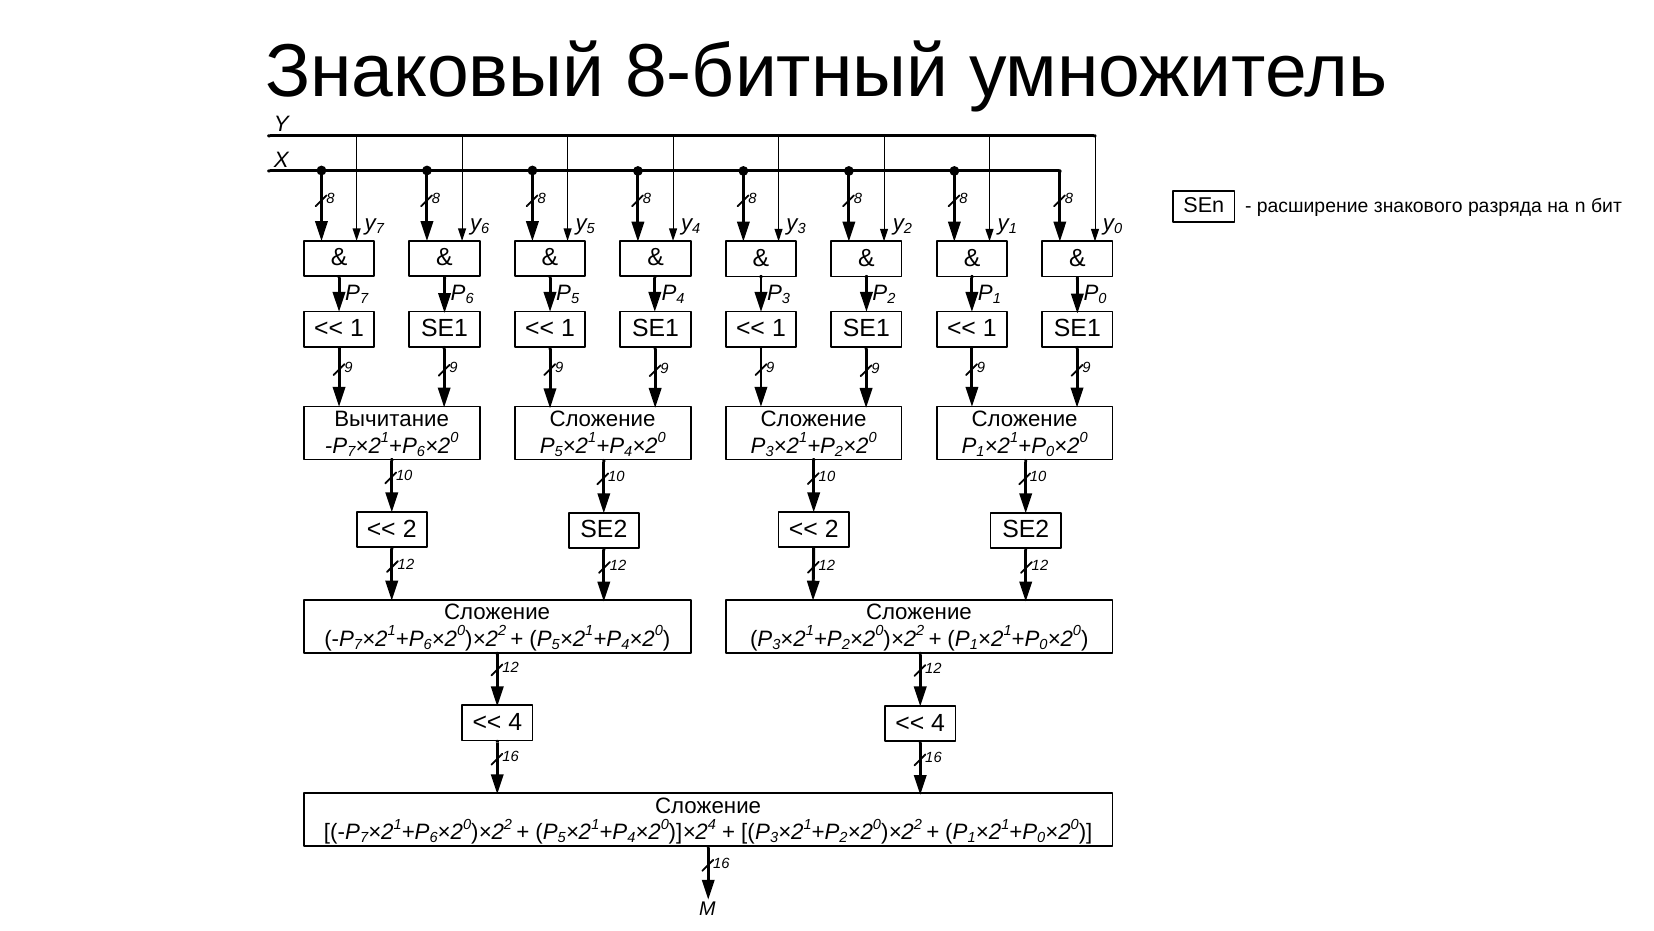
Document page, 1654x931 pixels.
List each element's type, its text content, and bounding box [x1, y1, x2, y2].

picture [1170, 187, 1625, 226]
picture [264, 105, 1126, 924]
title Знаковый 8-битный умножитель [82, 3, 1571, 139]
